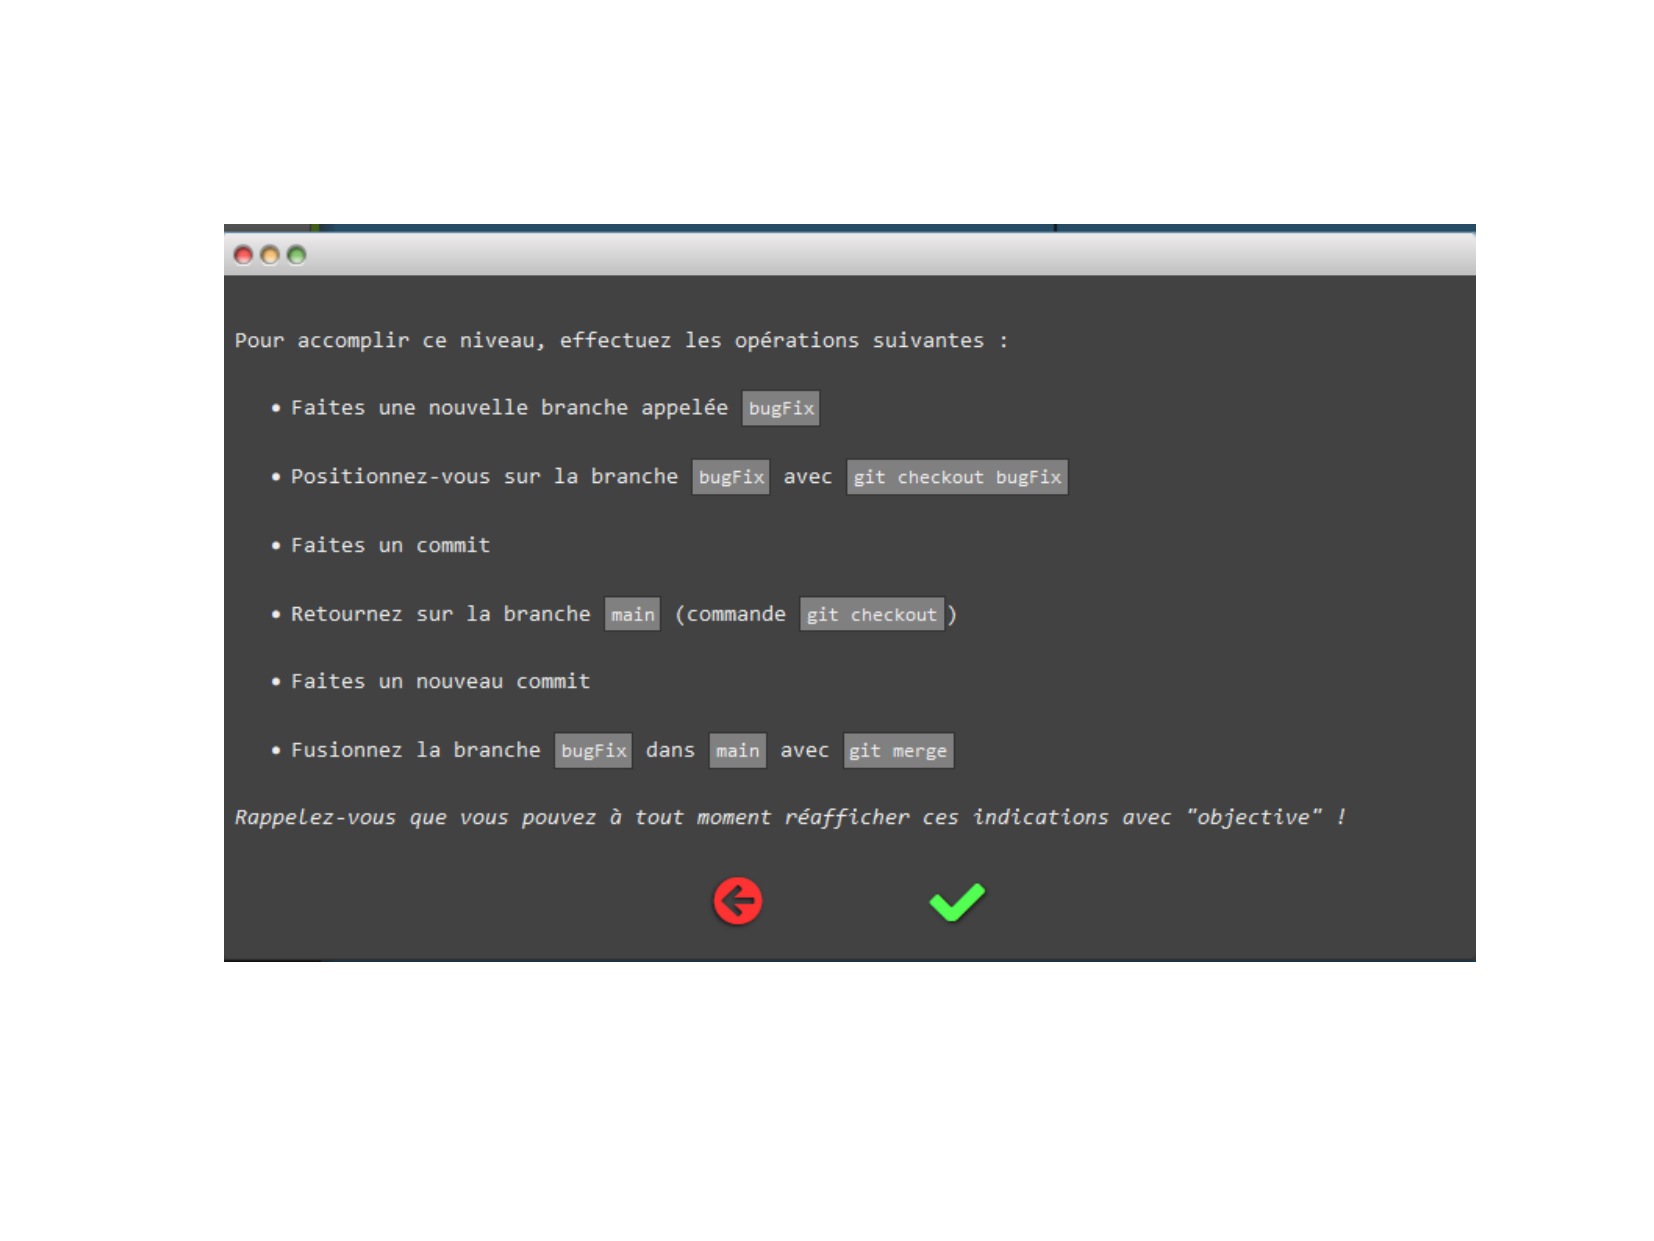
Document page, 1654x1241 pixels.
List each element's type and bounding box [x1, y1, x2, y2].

picture [224, 224, 1476, 962]
